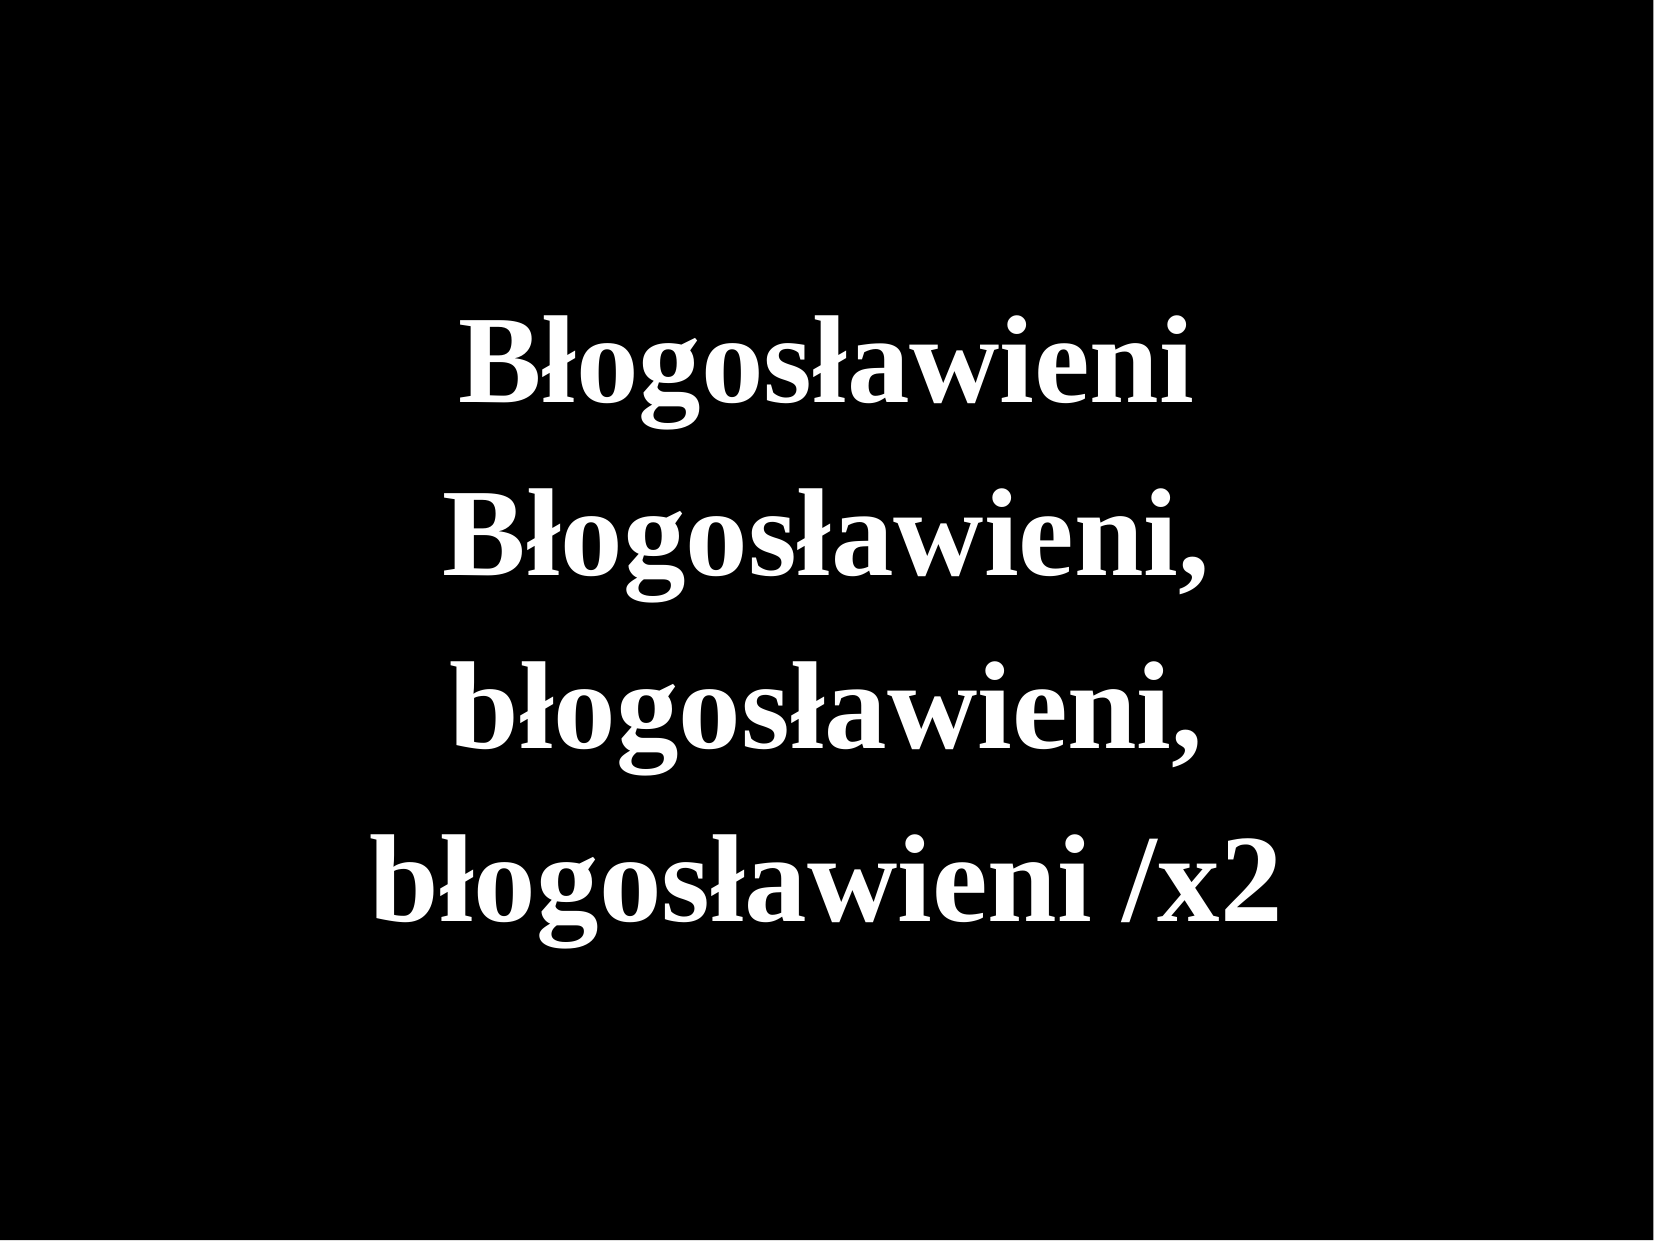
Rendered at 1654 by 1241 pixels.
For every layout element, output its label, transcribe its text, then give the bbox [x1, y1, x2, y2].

title Błogosławieni ppp Błogosławieni, ppp błogosławieni, ppp błogosławieni /x2 [0, 0, 1654, 1241]
